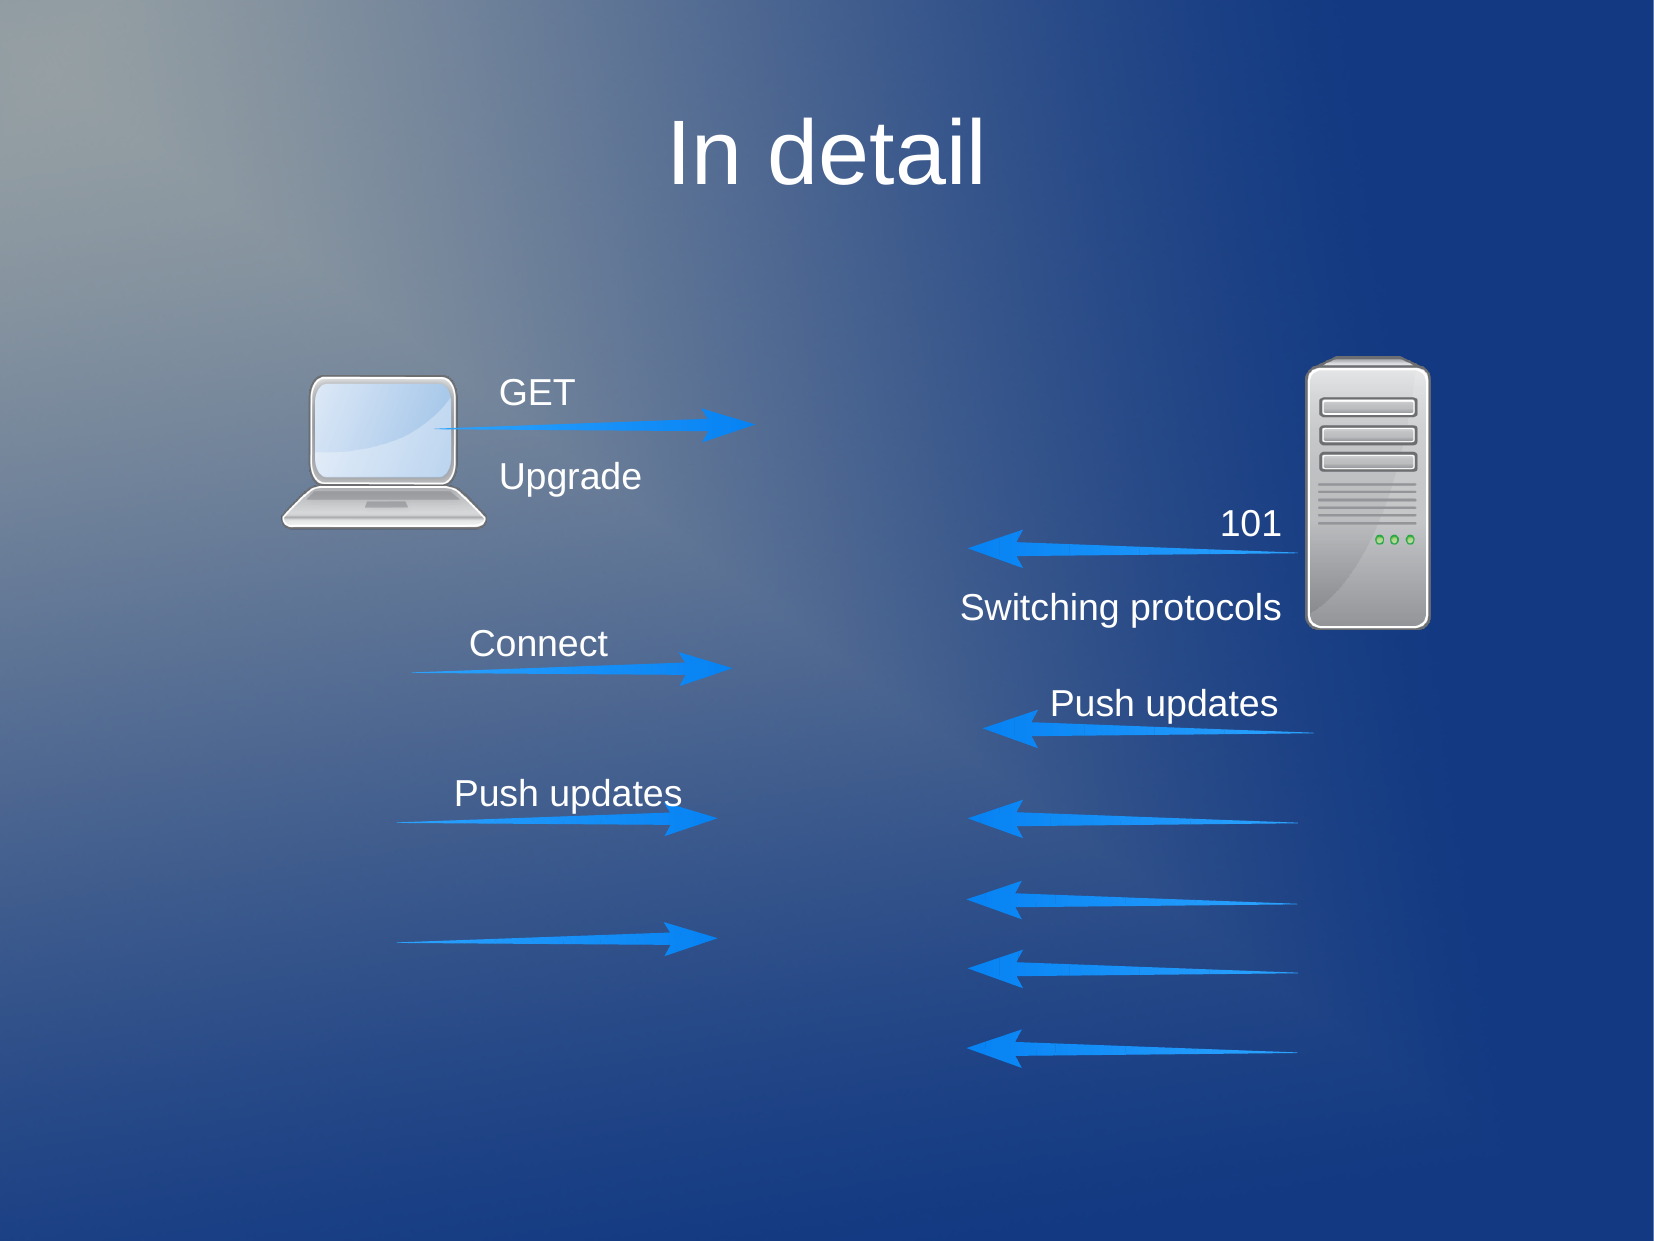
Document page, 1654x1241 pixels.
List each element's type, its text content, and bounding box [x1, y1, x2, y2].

text_box Push updates [1035, 675, 1321, 774]
text_box GET Upgrade [483, 363, 691, 409]
title In detail [82, 49, 1571, 257]
text_box Connect [453, 615, 916, 766]
text_box 101 Switching protocols [945, 494, 1299, 646]
picture [0, 0, 1654, 1241]
text_box GET Upgrade [483, 446, 691, 505]
text_box Push updates [438, 765, 725, 871]
